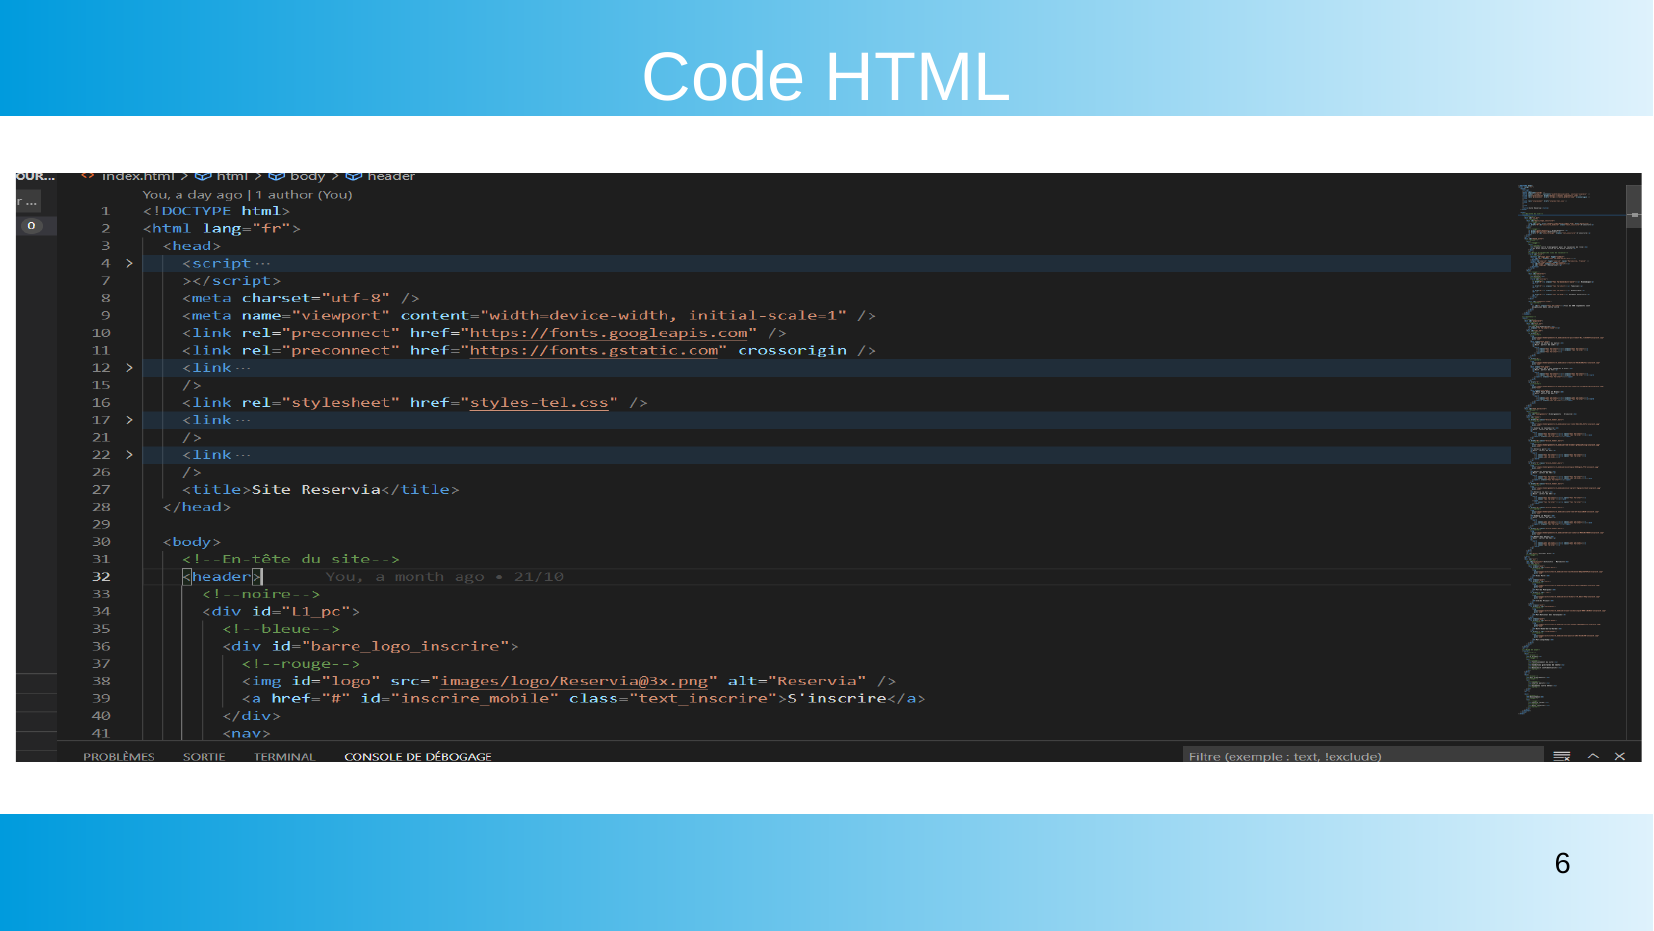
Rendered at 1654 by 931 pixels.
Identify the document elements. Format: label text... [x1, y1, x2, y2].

picture [15, 173, 1642, 762]
title Code HTML [82, 37, 1571, 116]
